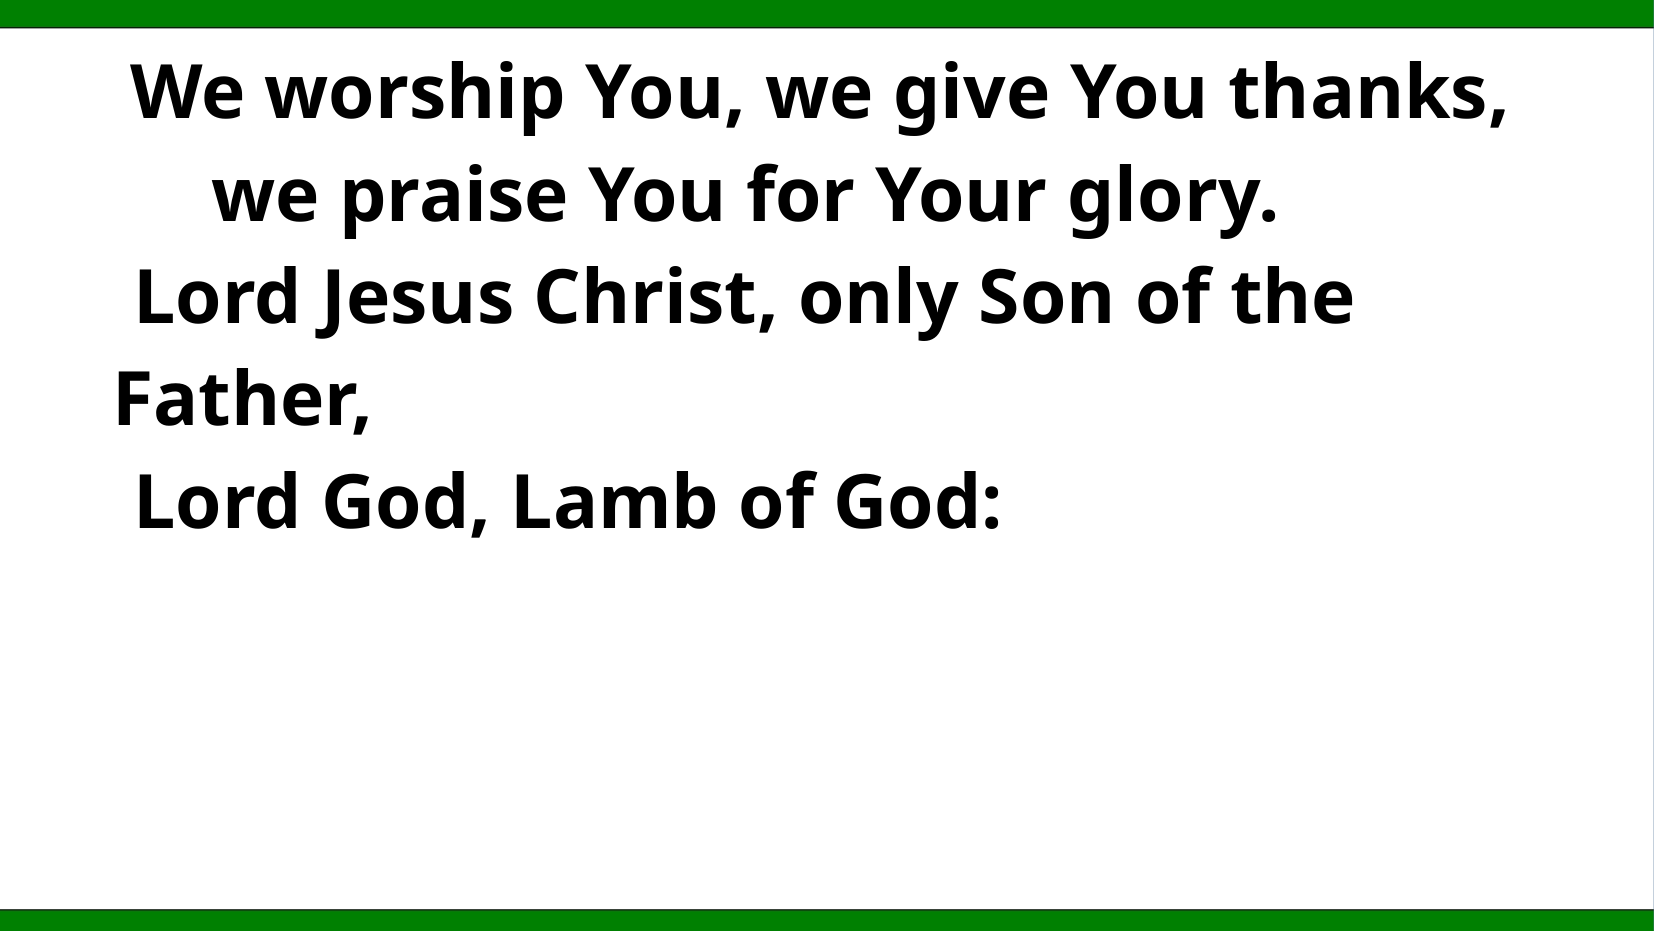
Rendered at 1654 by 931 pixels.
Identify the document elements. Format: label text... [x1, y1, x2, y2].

picture [0, 0, 1654, 931]
text_box We worship You, we give You thanks, we praise You for Your glory. Lord Jesus Christ, only Son of the Father, Lord God, Lamb of God: [60, 31, 1591, 546]
